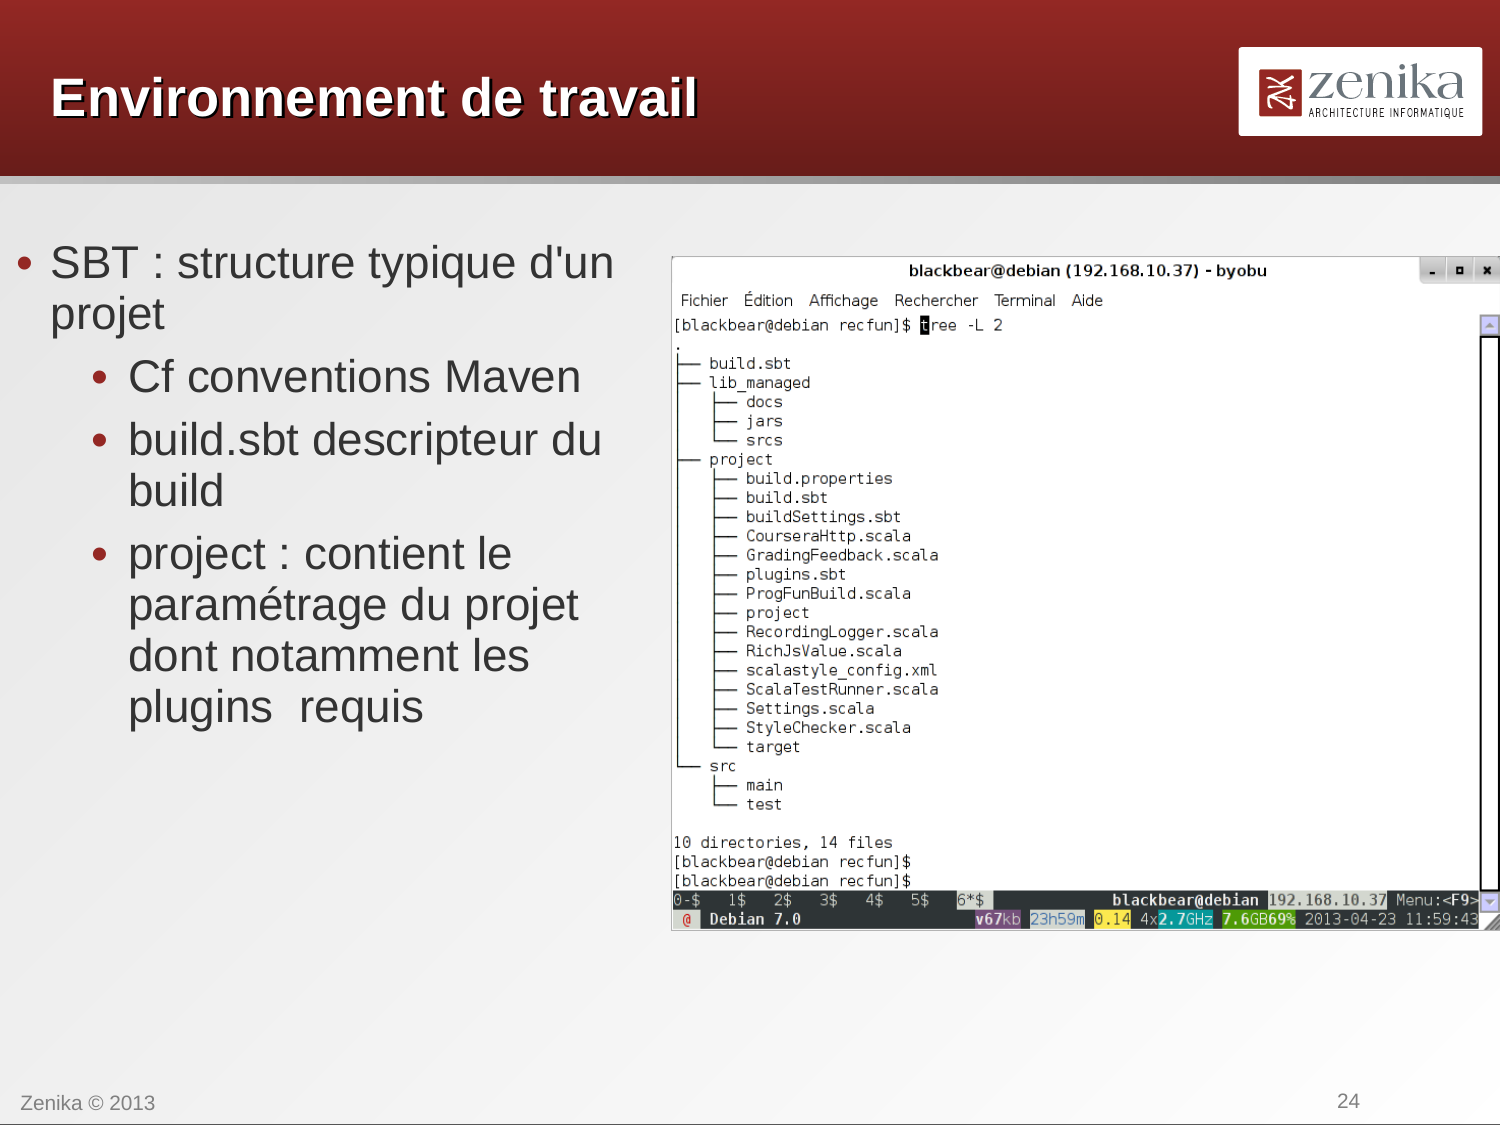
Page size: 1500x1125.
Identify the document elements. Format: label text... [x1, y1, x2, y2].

title Environnement de travail [50, 15, 1206, 180]
picture [1257, 58, 1464, 125]
list SBT : structure typique d'un projet Cf conventions Maven build.sbt descripteur du build project : contient le paramétrage du projet dont notamment les plugins requis [16, 236, 643, 1066]
picture [671, 256, 1500, 931]
